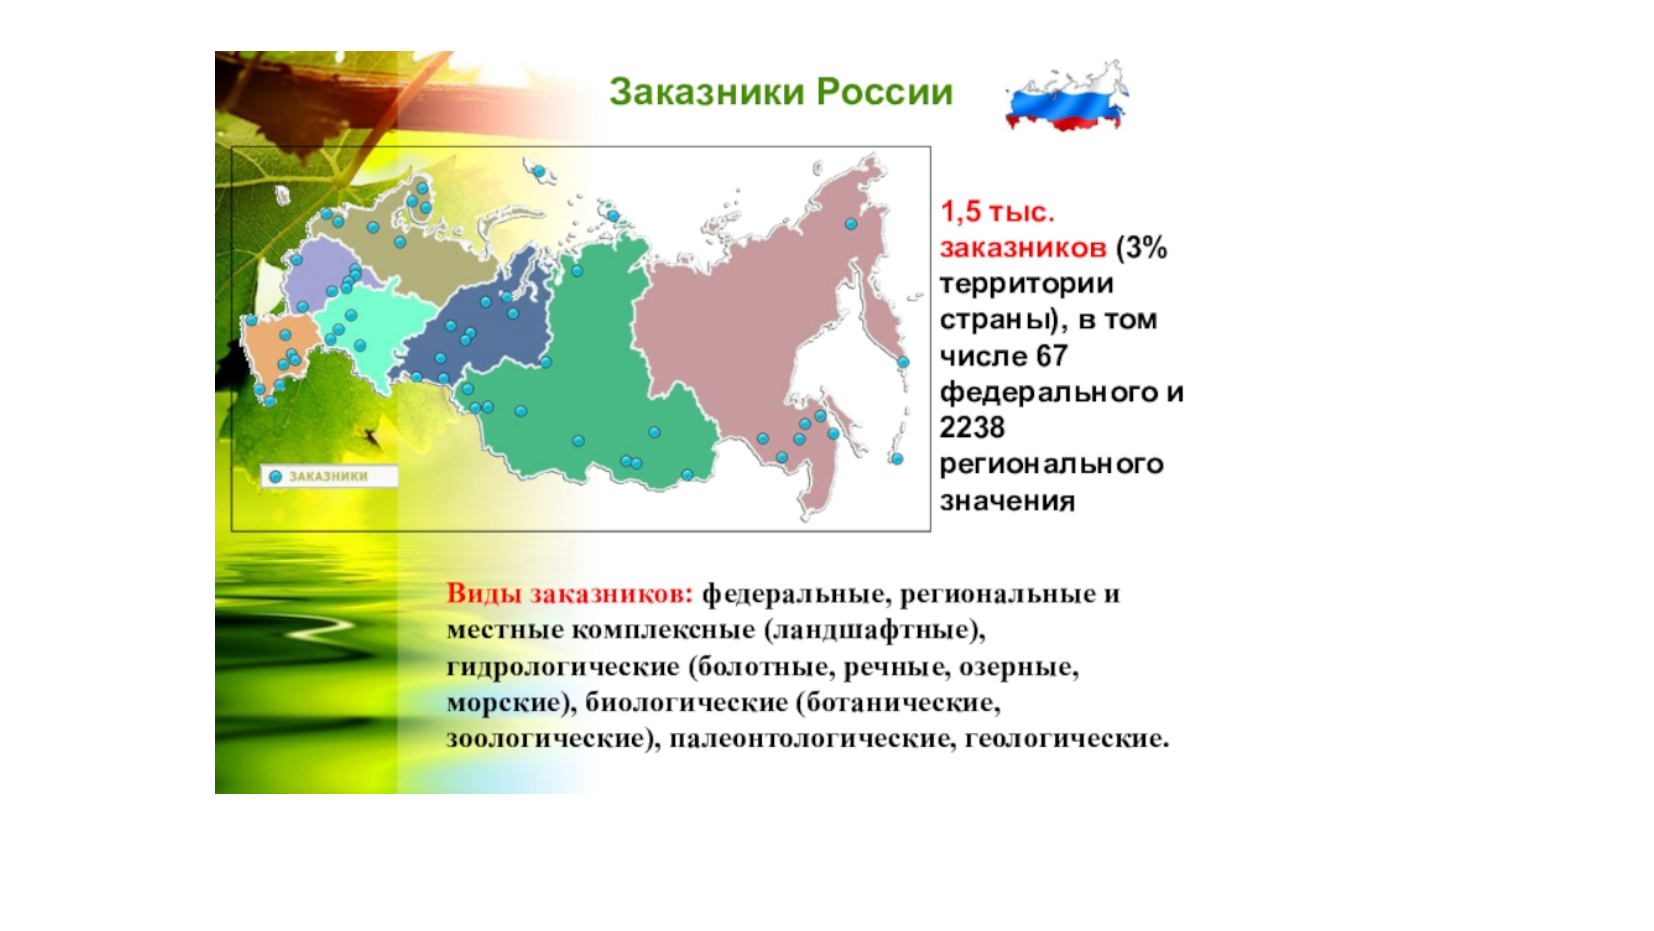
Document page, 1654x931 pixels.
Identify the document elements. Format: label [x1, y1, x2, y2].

picture [215, 51, 1205, 794]
